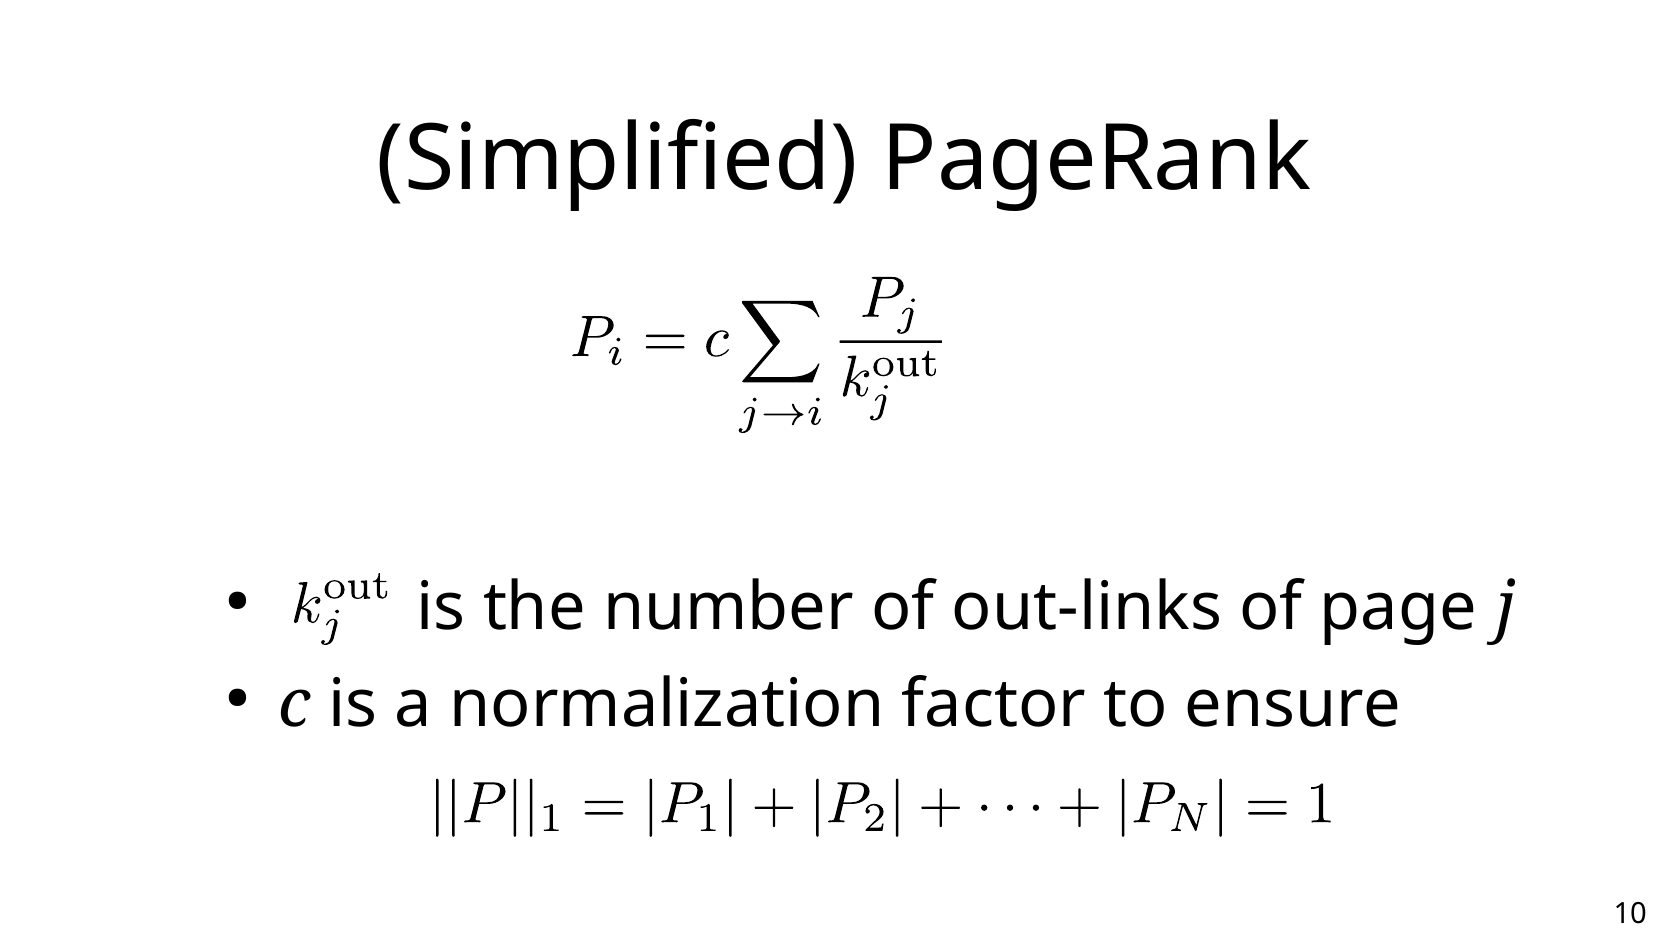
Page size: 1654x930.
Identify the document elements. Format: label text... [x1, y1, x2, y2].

text_box [290, 573, 391, 646]
title (Simplified) PageRank [82, 49, 1571, 257]
text_box [569, 276, 942, 434]
list is the number of out-links of page j c is a normalization factor to ensure [192, 555, 1544, 886]
text_box [429, 778, 1336, 837]
